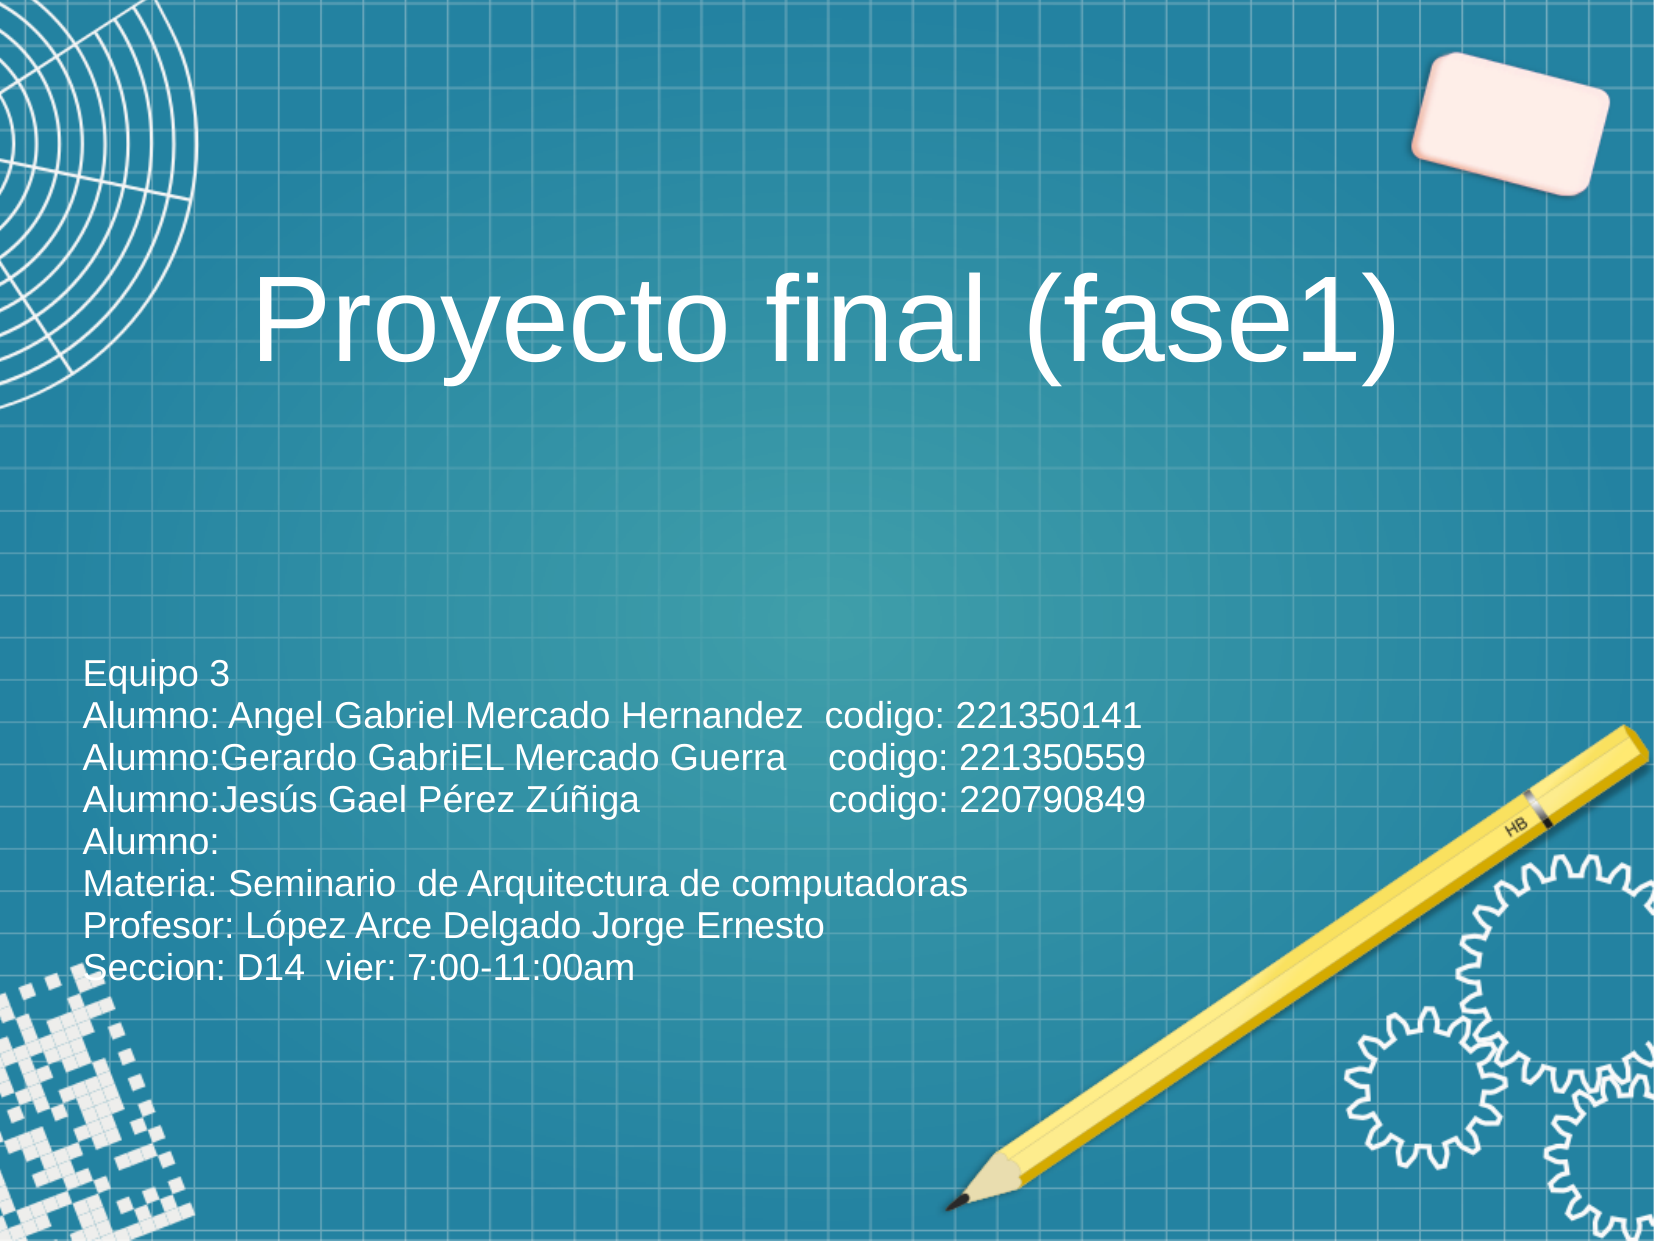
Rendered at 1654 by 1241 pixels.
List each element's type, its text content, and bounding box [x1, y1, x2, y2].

picture [0, 0, 1654, 1241]
subtitle Equipo 3 Alumno: Angel Gabriel Mercado Hernandez codigo: 221350141 Alumno:Gerardo GabriEL Mercado Guerra codigo: 221350559 Alumno:Jesús Gael Pérez Zúñiga codigo: 220790849 Alumno: Materia: Seminario de Arquitectura de computadoras Profesor: López Arce Delgado Jorge Ernesto Seccion: D14 vier: 7:00-11:00am [82, 519, 1571, 1123]
title Proyecto final (fase1) [82, 177, 1571, 461]
